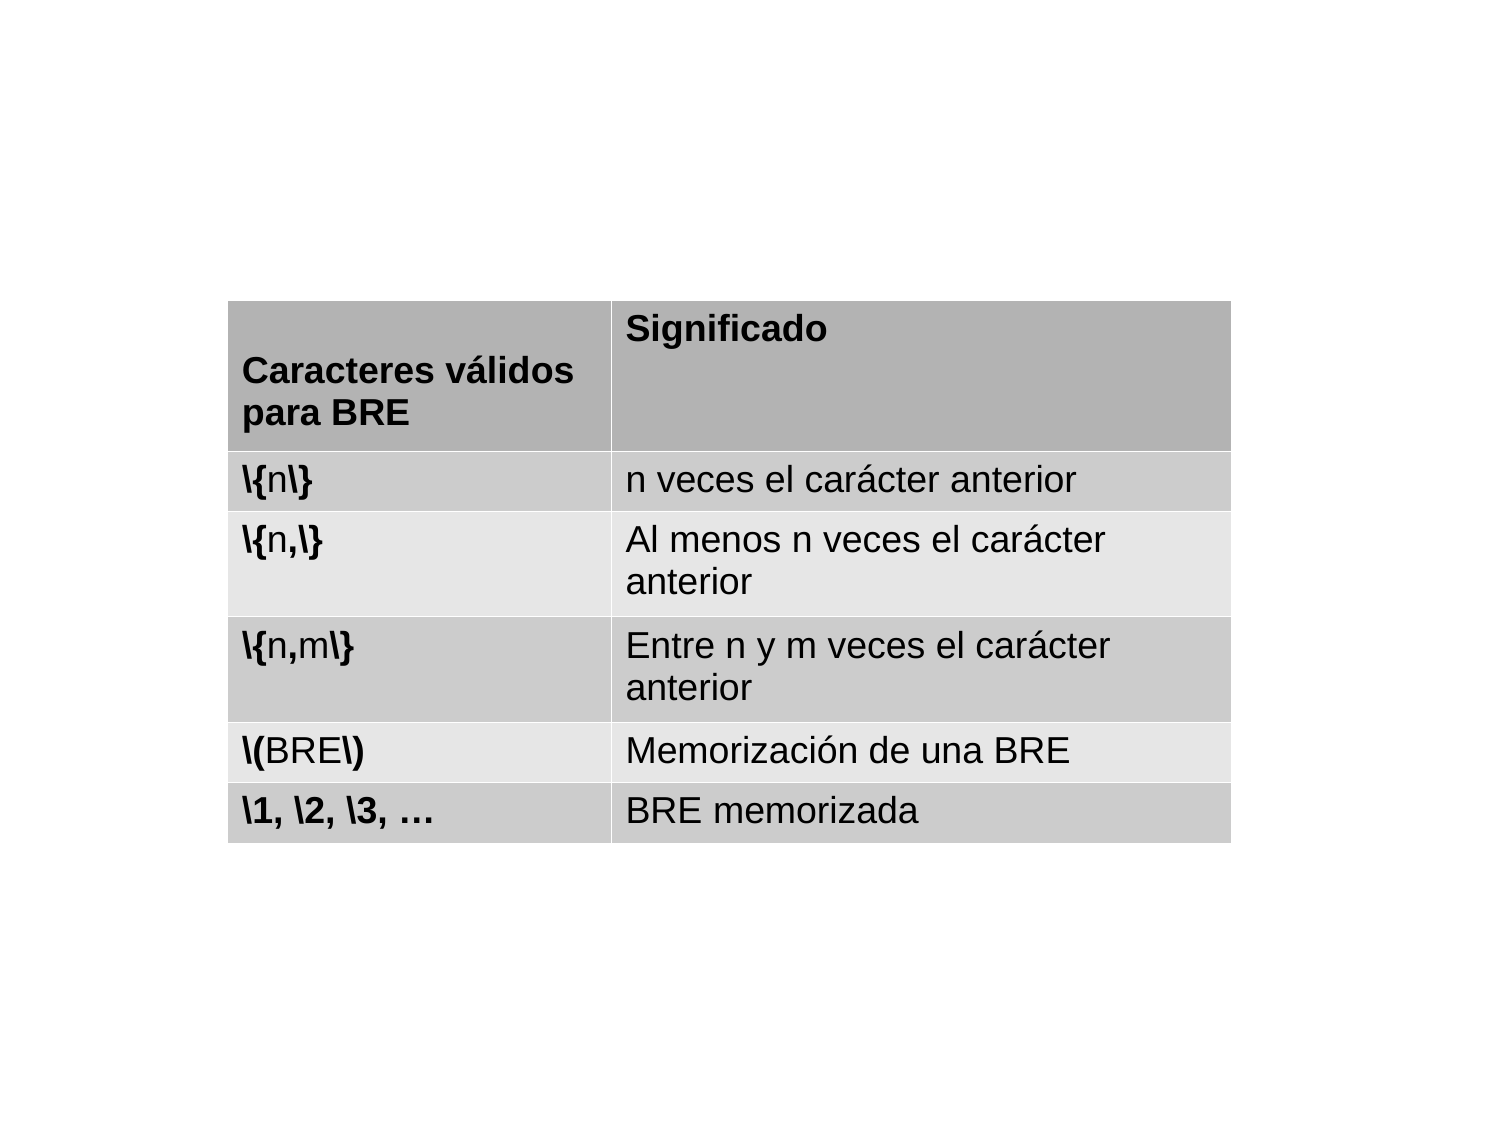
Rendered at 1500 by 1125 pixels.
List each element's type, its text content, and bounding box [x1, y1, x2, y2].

table_cell Entre n y m veces el carácter anterior [612, 617, 1231, 722]
table_cell \{n\} [228, 452, 611, 511]
table_cell Al menos n veces el carácter anterior [612, 512, 1231, 616]
table_cell \(BRE\) [228, 723, 611, 782]
table_cell \{n,m\} [228, 617, 611, 722]
table_header Caracteres válidos para BRE [228, 301, 611, 451]
table_cell \{n,\} [228, 512, 611, 616]
table_cell n veces el carácter anterior [612, 452, 1231, 511]
table_cell \1, \2, \3, … [228, 783, 611, 843]
table_cell Memorización de una BRE [612, 723, 1231, 782]
table_cell BRE memorizada [612, 783, 1231, 843]
table_header Significado [612, 301, 1231, 451]
